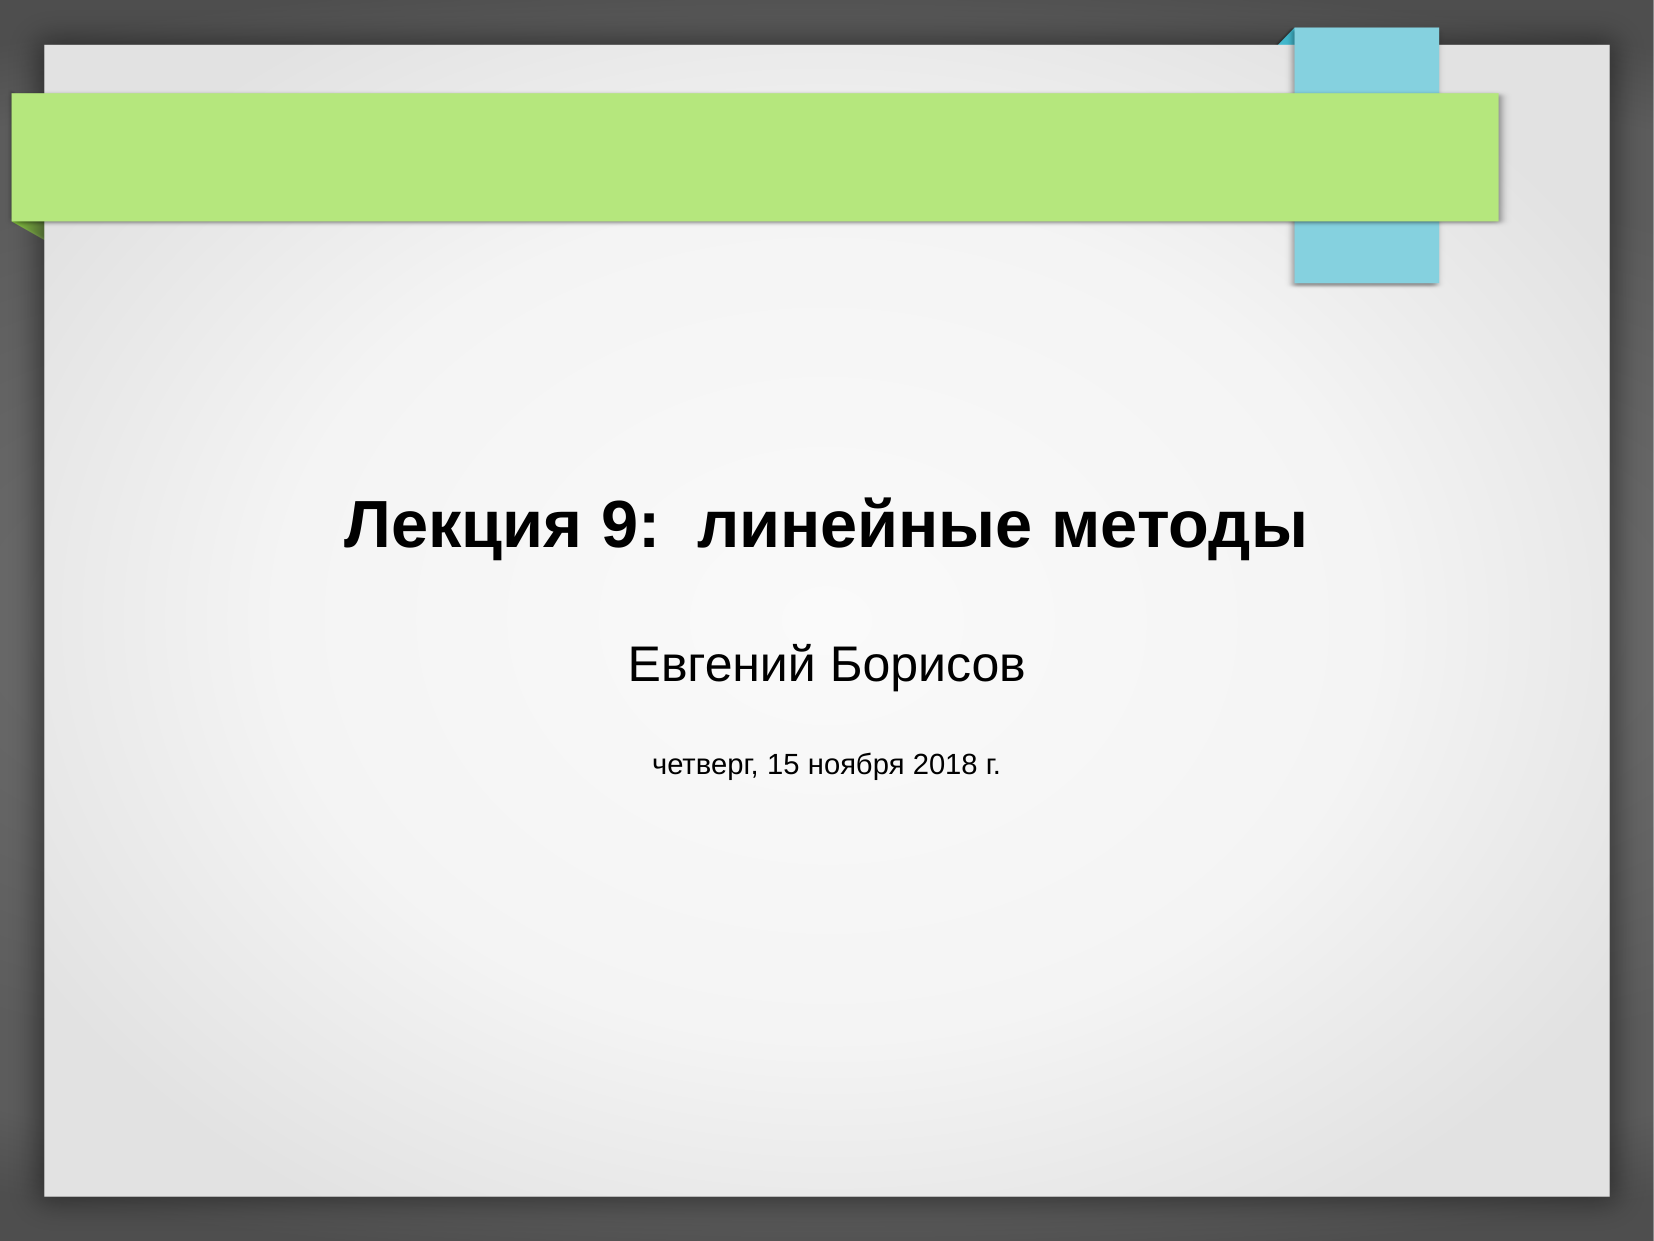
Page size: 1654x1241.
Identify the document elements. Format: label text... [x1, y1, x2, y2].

picture [0, 0, 1654, 1241]
subtitle Лекция 9: линейные методы Евгений Борисов четверг, 15 ноября 2018 г. [82, 290, 1571, 1010]
